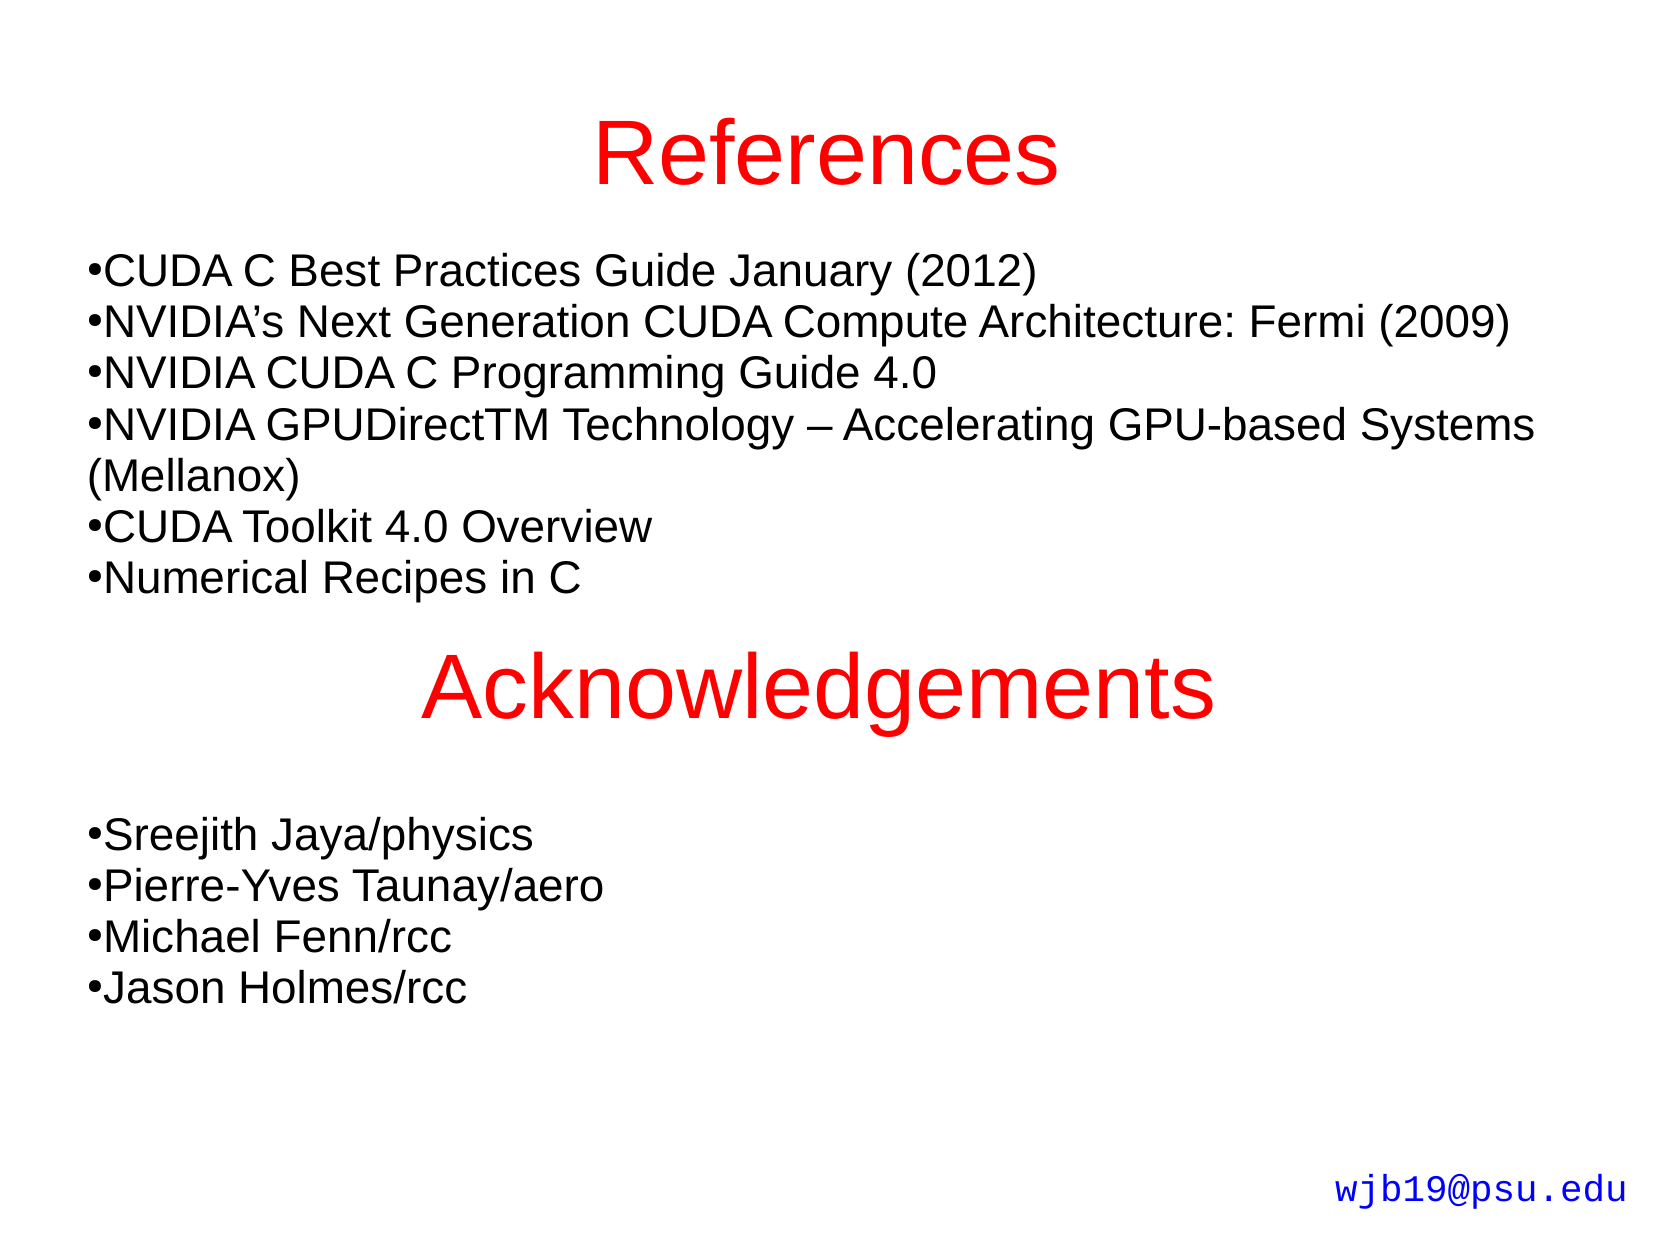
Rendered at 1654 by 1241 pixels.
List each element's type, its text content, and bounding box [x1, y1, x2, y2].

text_box Acknowledgements [390, 635, 1249, 739]
title References [82, 49, 1571, 257]
text_box wjb19@psu.edu [1320, 1162, 1643, 1220]
subtitle CUDA C Best Practices Guide January (2012) NVIDIA’s Next Generation CUDA Compute Architecture: Fermi (2009) NVIDIA CUDA C Programming Guide 4.0 NVIDIA GPUDirectTM Technology – Accelerating GPU-based Systems (Mellanox) CUDA Toolkit 4.0 Overview Numerical Recipes in C Sreejith Jaya/physics Pierre-Yves Taunay/aero Michael Fenn/rcc Jason Holmes/rcc [86, 244, 1576, 1117]
